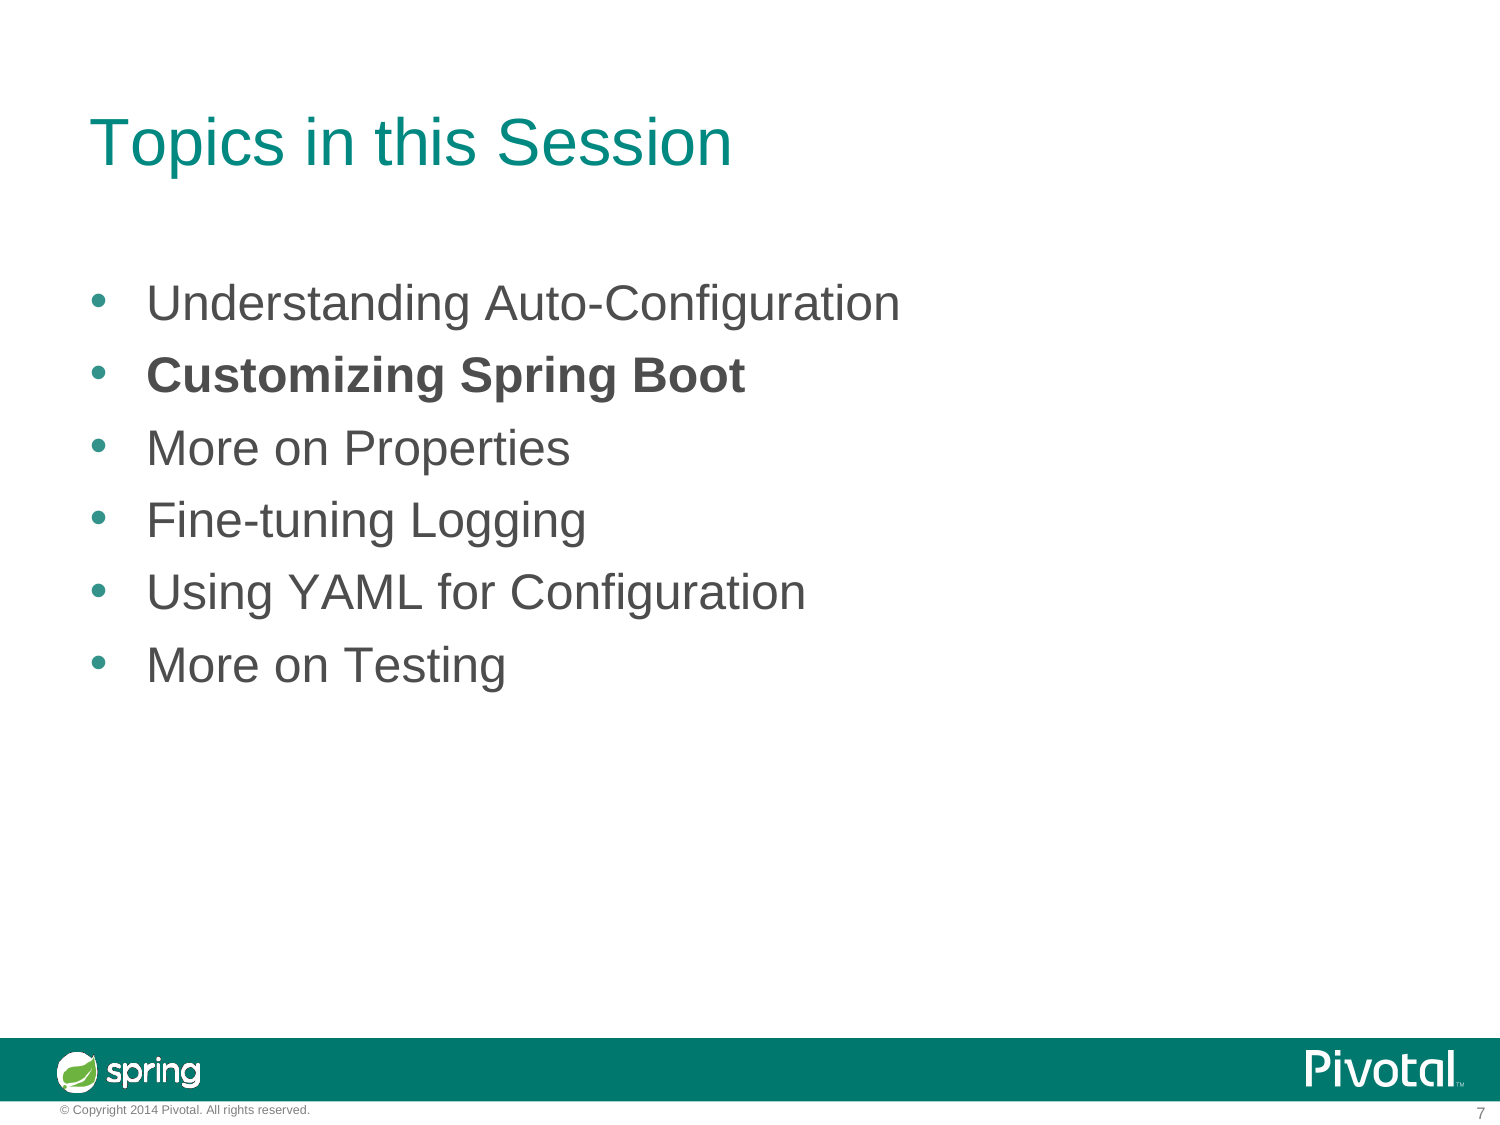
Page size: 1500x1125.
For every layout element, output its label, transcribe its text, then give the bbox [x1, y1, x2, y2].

list Understanding Auto-Configuration Customizing Spring Boot More on Properties Fine-tuning Logging Using YAML for Configuration More on Testing [75, 262, 1426, 931]
picture [32, 1041, 210, 1103]
title Topics in this Session [75, 45, 1426, 233]
picture [1306, 1050, 1464, 1087]
